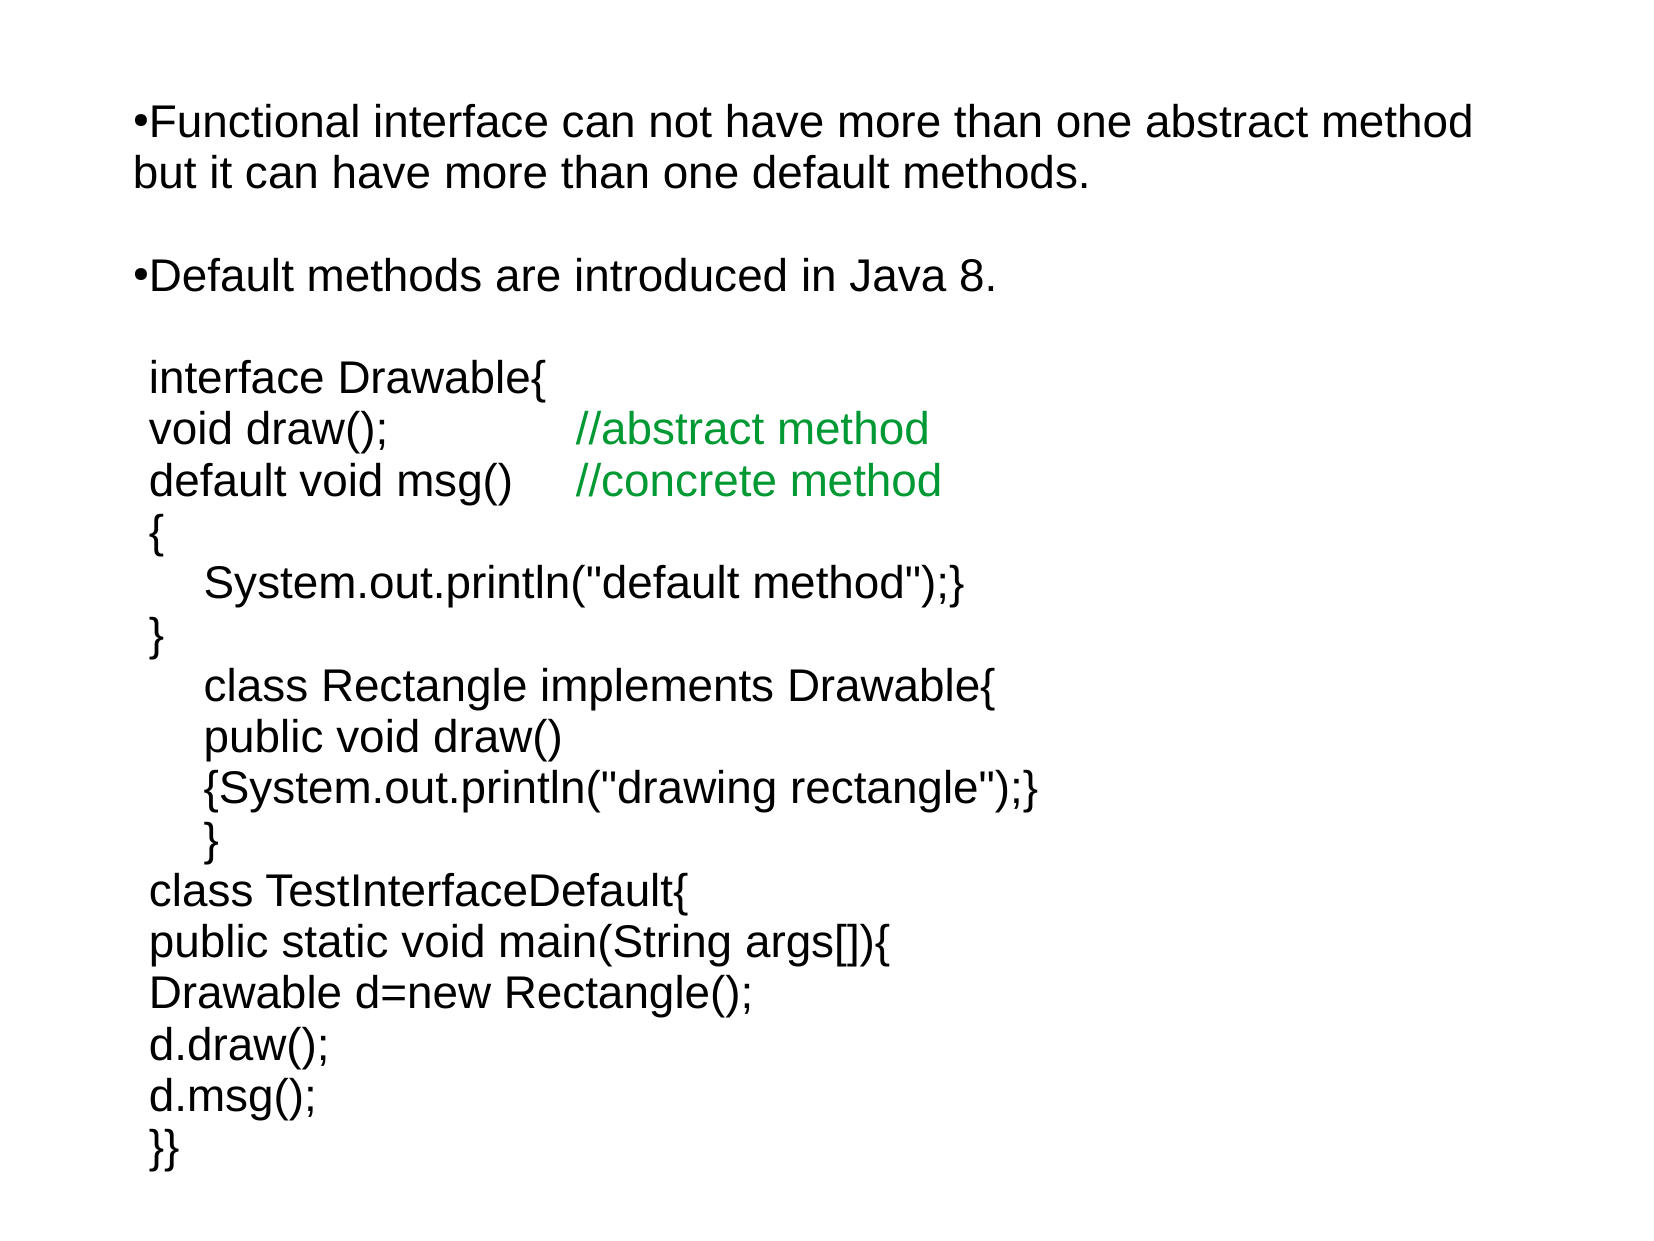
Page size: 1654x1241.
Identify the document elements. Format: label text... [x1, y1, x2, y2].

text_box Functional interface can not have more than one abstract method but it can have more than one default methods. Default methods are introduced in Java 8. interface Drawable{ void draw(); //abstract method default void msg() //concrete method { System.out.println("default method");} } class Rectangle implements Drawable{ public void draw() {System.out.println("drawing rectangle");} } class TestInterfaceDefault{ public static void main(String args[]){ Drawable d=new Rectangle(); d.draw(); d.msg(); }} [118, 88, 1565, 1182]
